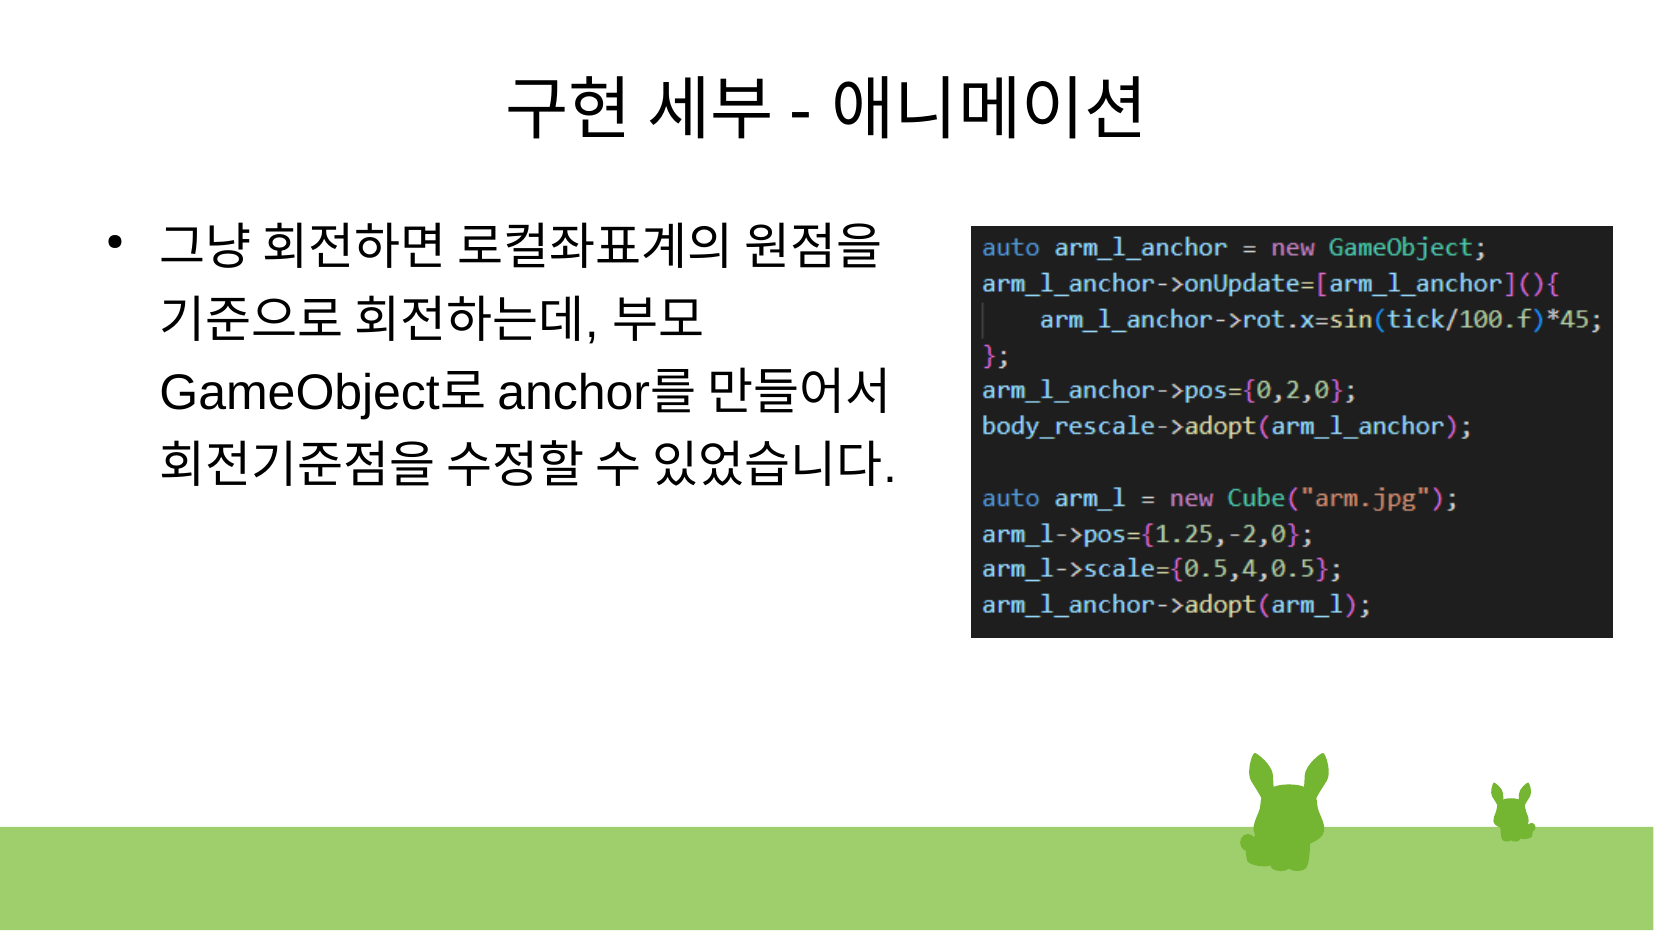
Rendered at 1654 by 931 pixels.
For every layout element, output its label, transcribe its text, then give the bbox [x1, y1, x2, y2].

title 구현 세부 - 애니메이션 [88, 29, 1565, 178]
list 그냥 회전하면 로컬좌표계의 원점을 기준으로 회전하는데, 부모GameObject로 anchor를 만들어서 회전기준점을 수정할 수 있었습니다. [88, 206, 938, 739]
picture [971, 226, 1613, 638]
